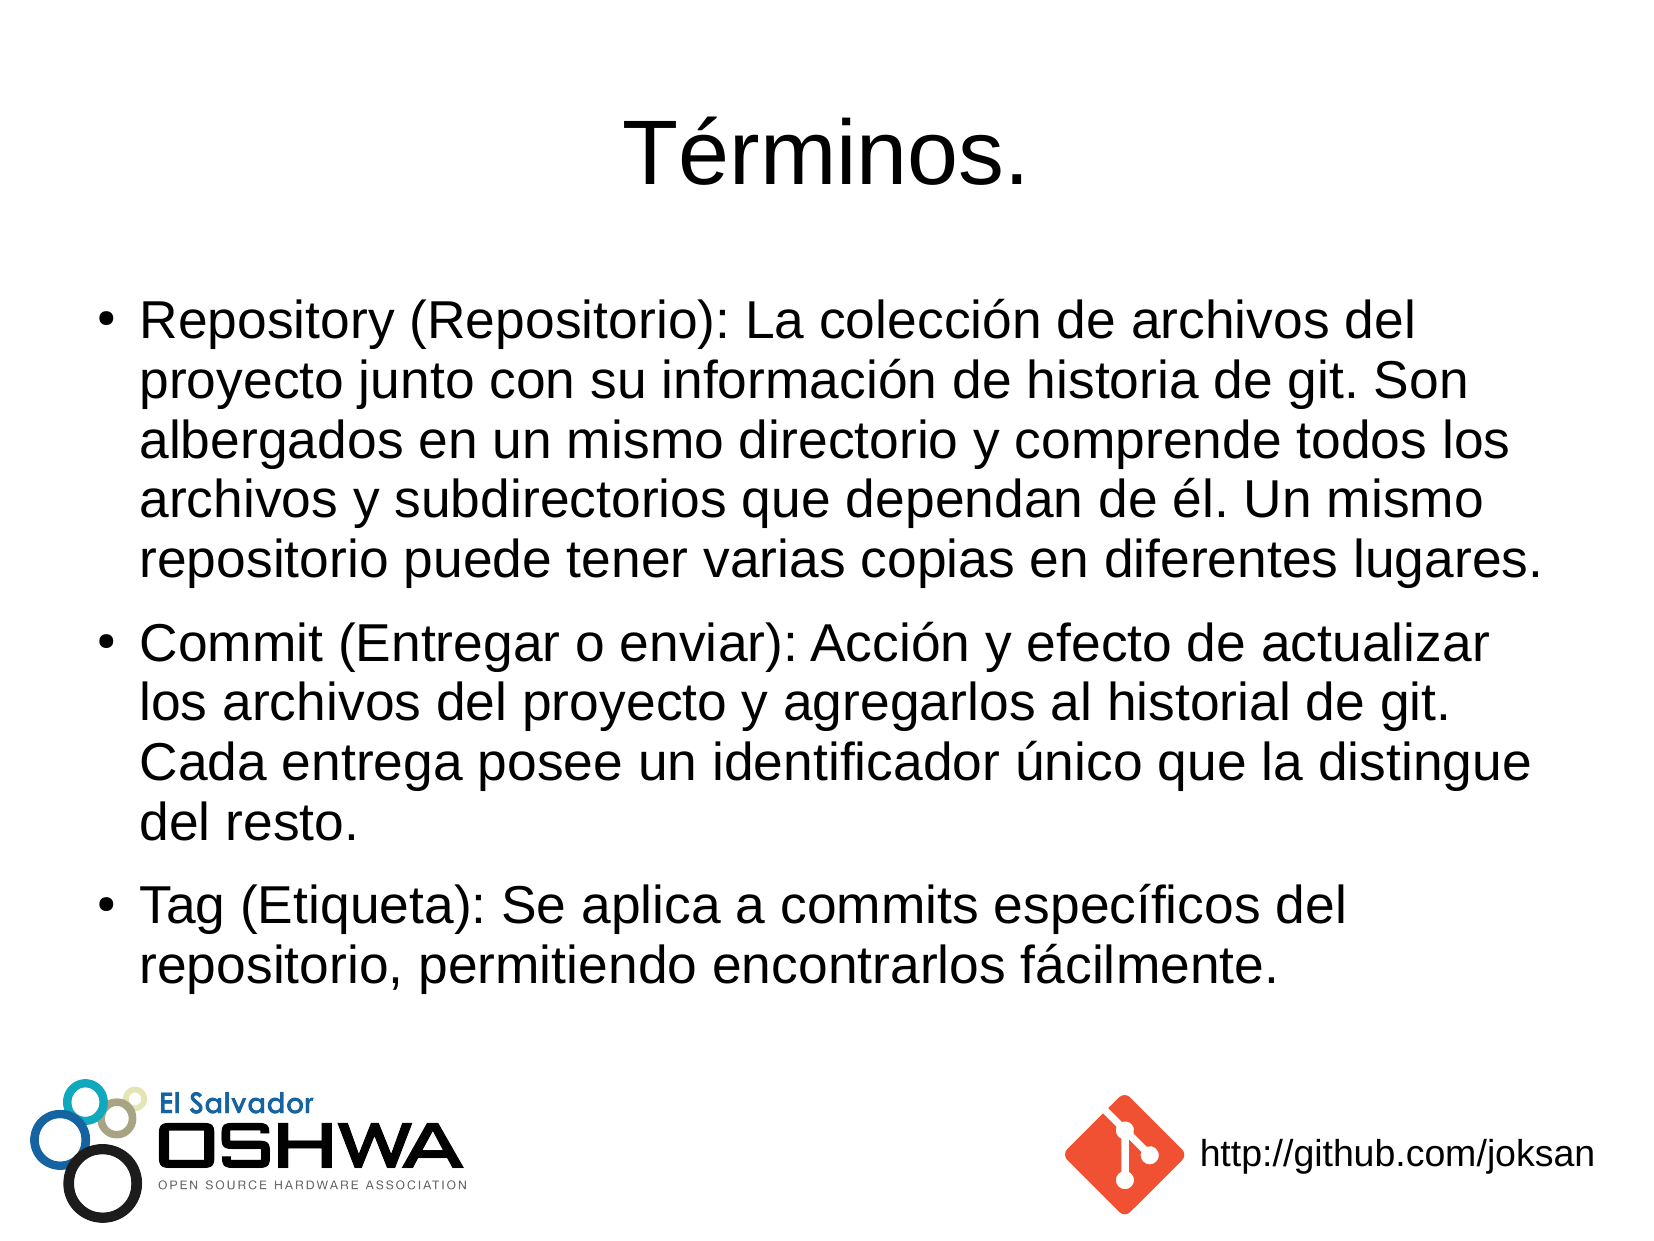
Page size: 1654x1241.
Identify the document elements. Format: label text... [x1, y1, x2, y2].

list Repository (Repositorio): La colección de archivos del proyecto junto con su información de historia de git. Son albergados en un mismo directorio y comprende todos los archivos y subdirectorios que dependan de él. Un mismo repositorio puede tener varias copias en diferentes lugares. Commit (Entregar o enviar): Acción y efecto de actualizar los archivos del proyecto y agregarlos al historial de git. Cada entrega posee un identificador único que la distingue del resto. Tag (Etiqueta): Se aplica a commits específicos del repositorio, permitiendo encontrarlos fácilmente. [82, 290, 1571, 1010]
title Términos. [82, 49, 1571, 257]
picture [1065, 1095, 1185, 1215]
picture [30, 1079, 466, 1224]
text_box http://github.com/joksan [1185, 1125, 1611, 1182]
